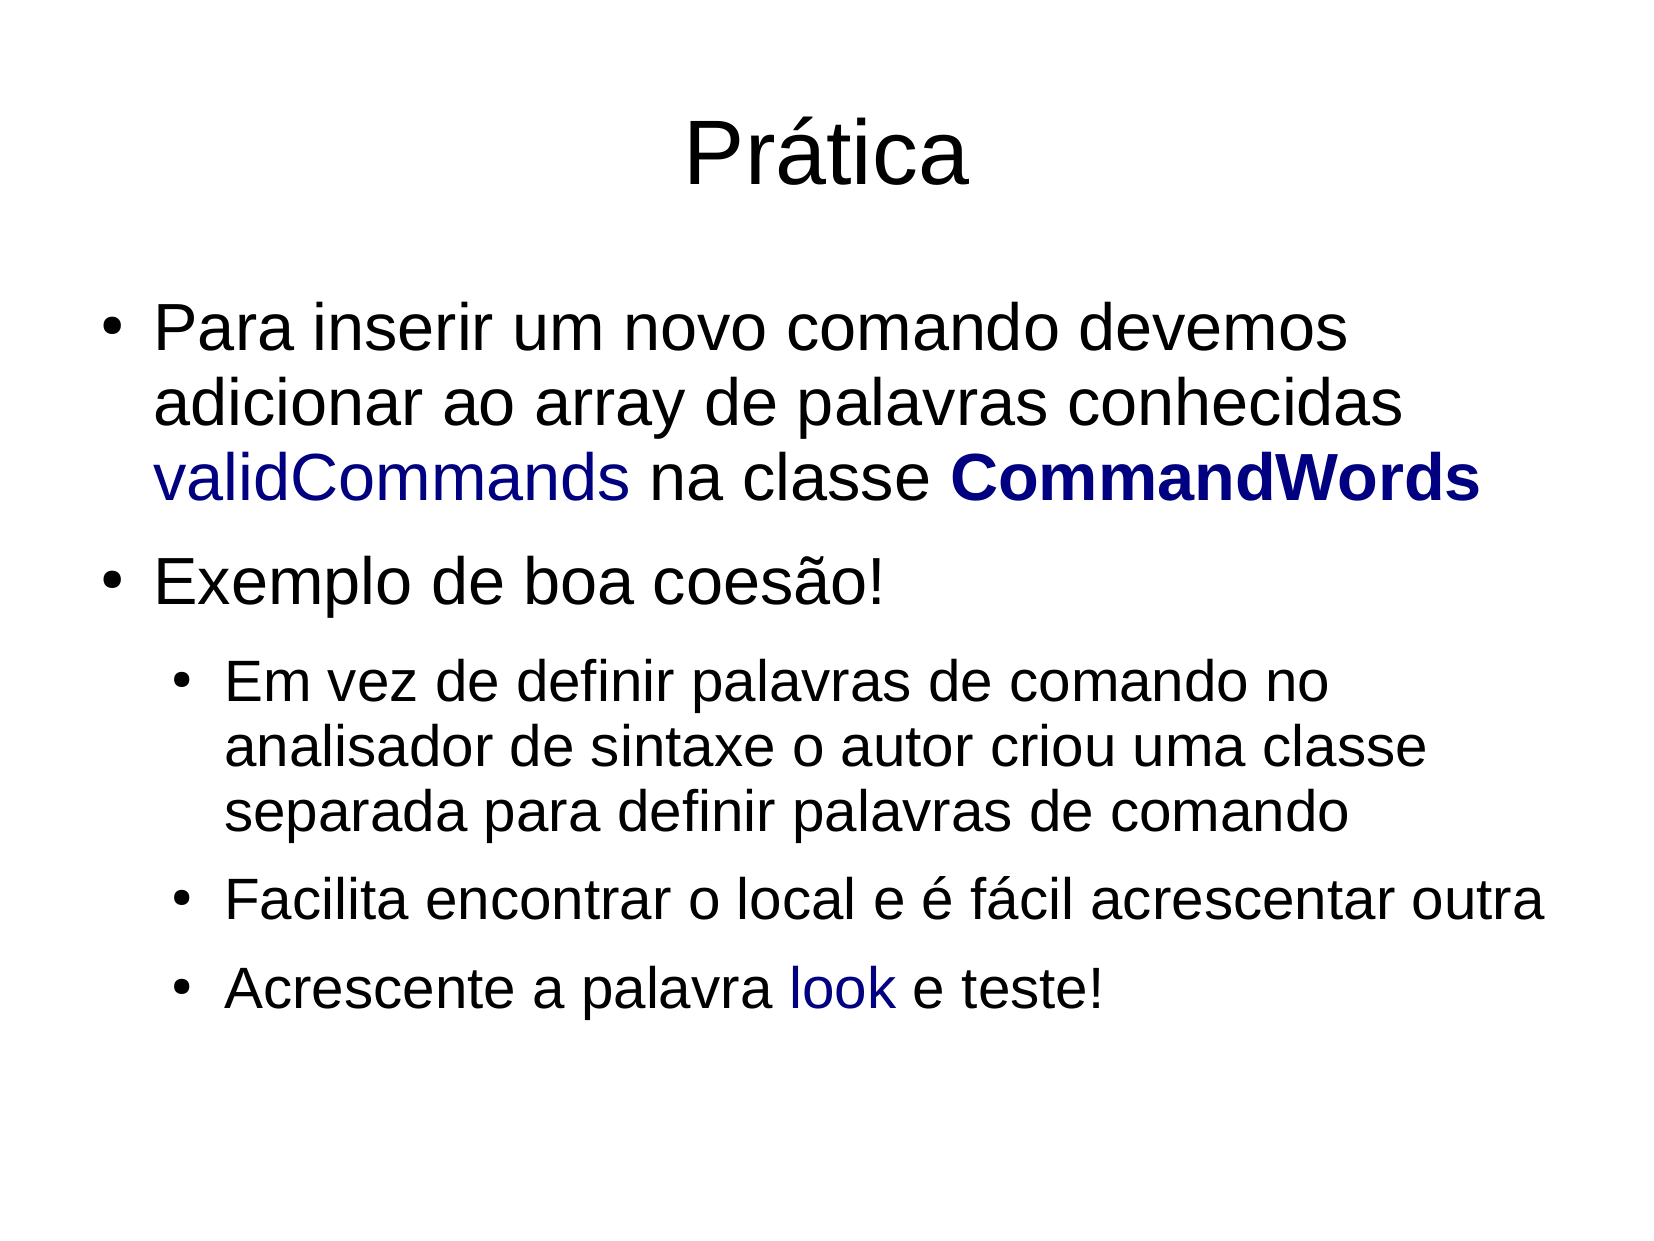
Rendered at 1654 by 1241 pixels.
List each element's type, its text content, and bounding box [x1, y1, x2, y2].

list Para inserir um novo comando devemos adicionar ao array de palavras conhecidas validCommands na classe CommandWords Exemplo de boa coesão! Em vez de definir palavras de comando no analisador de sintaxe o autor criou uma classe separada para definir palavras de comando Facilita encontrar o local e é fácil acrescentar outra Acrescente a palavra look e teste! [82, 290, 1571, 1109]
title Prática [82, 49, 1571, 257]
